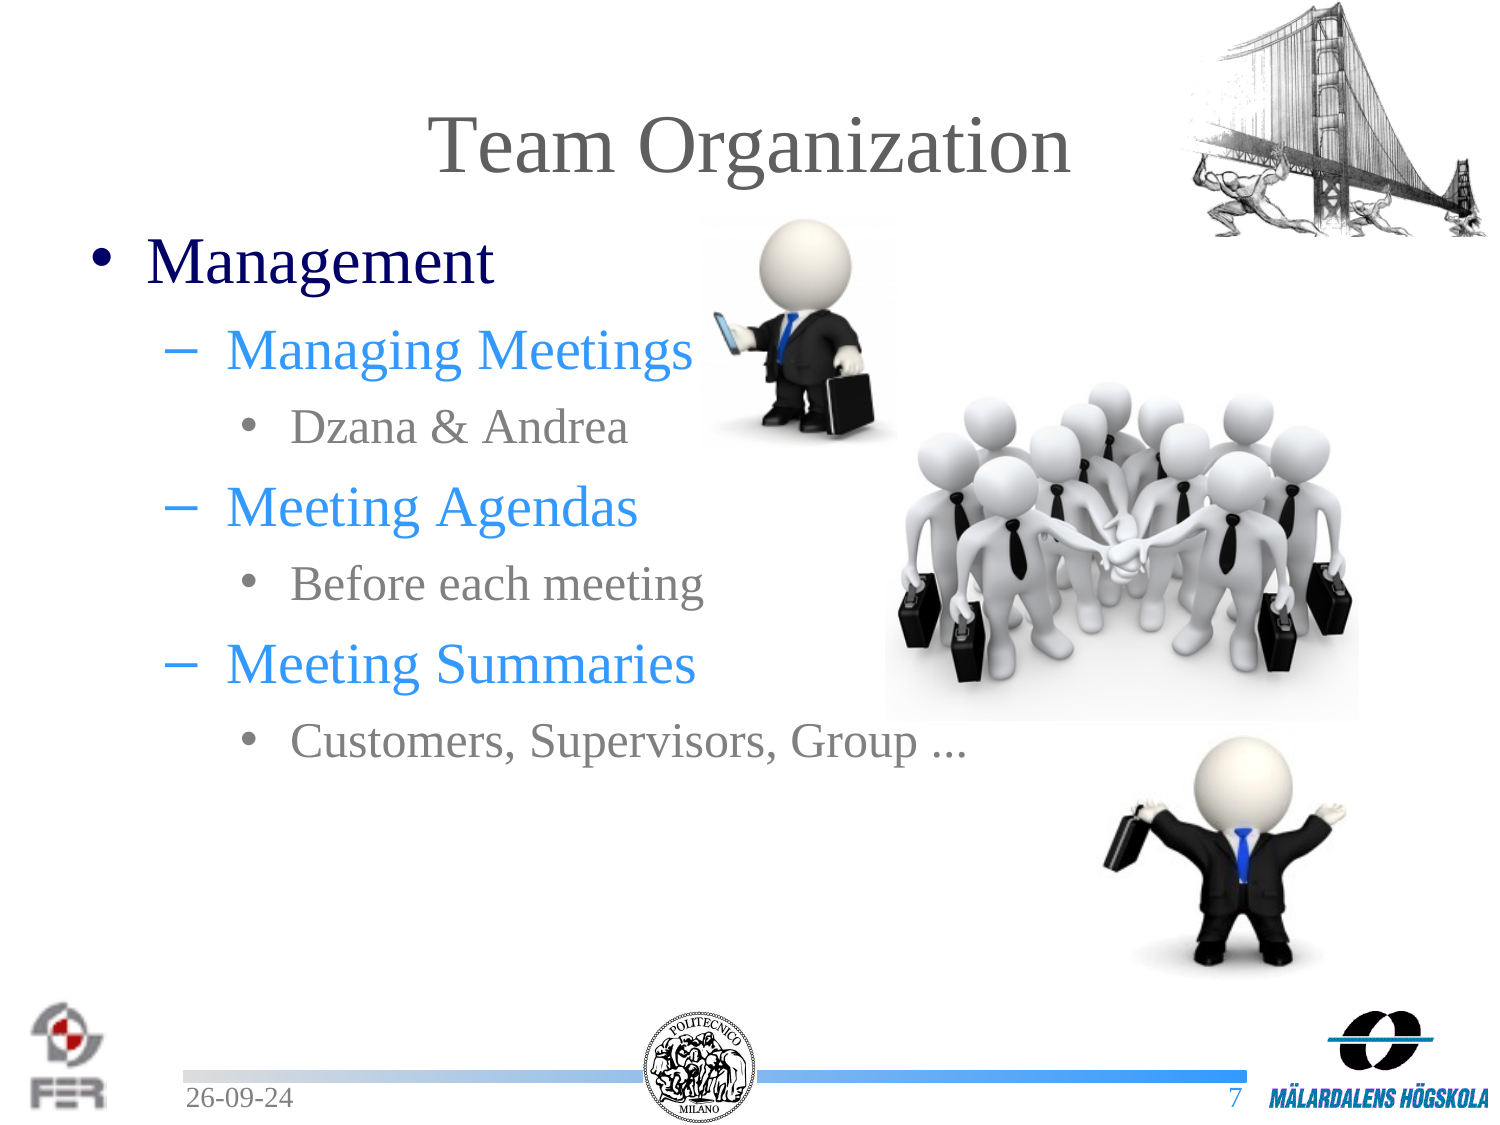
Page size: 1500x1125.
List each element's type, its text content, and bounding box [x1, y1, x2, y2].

title Team Organization [75, 45, 1175, 209]
picture [1435, 1096, 1441, 1104]
picture [1454, 1091, 1459, 1108]
picture [1269, 1011, 1488, 1108]
text_box 13-12-18 [171, 1070, 396, 1114]
picture [700, 214, 898, 449]
picture [29, 987, 107, 1125]
picture [1095, 728, 1359, 981]
picture [1175, 0, 1488, 237]
picture [643, 1011, 757, 1123]
list Management Managing Meetings Dzana & Andrea Meeting Agendas Before each meeting Meeting Summaries Customers, Supervisors, Group ... [75, 209, 1426, 952]
picture [1368, 1093, 1374, 1104]
text_box <numero> [1186, 1070, 1258, 1114]
